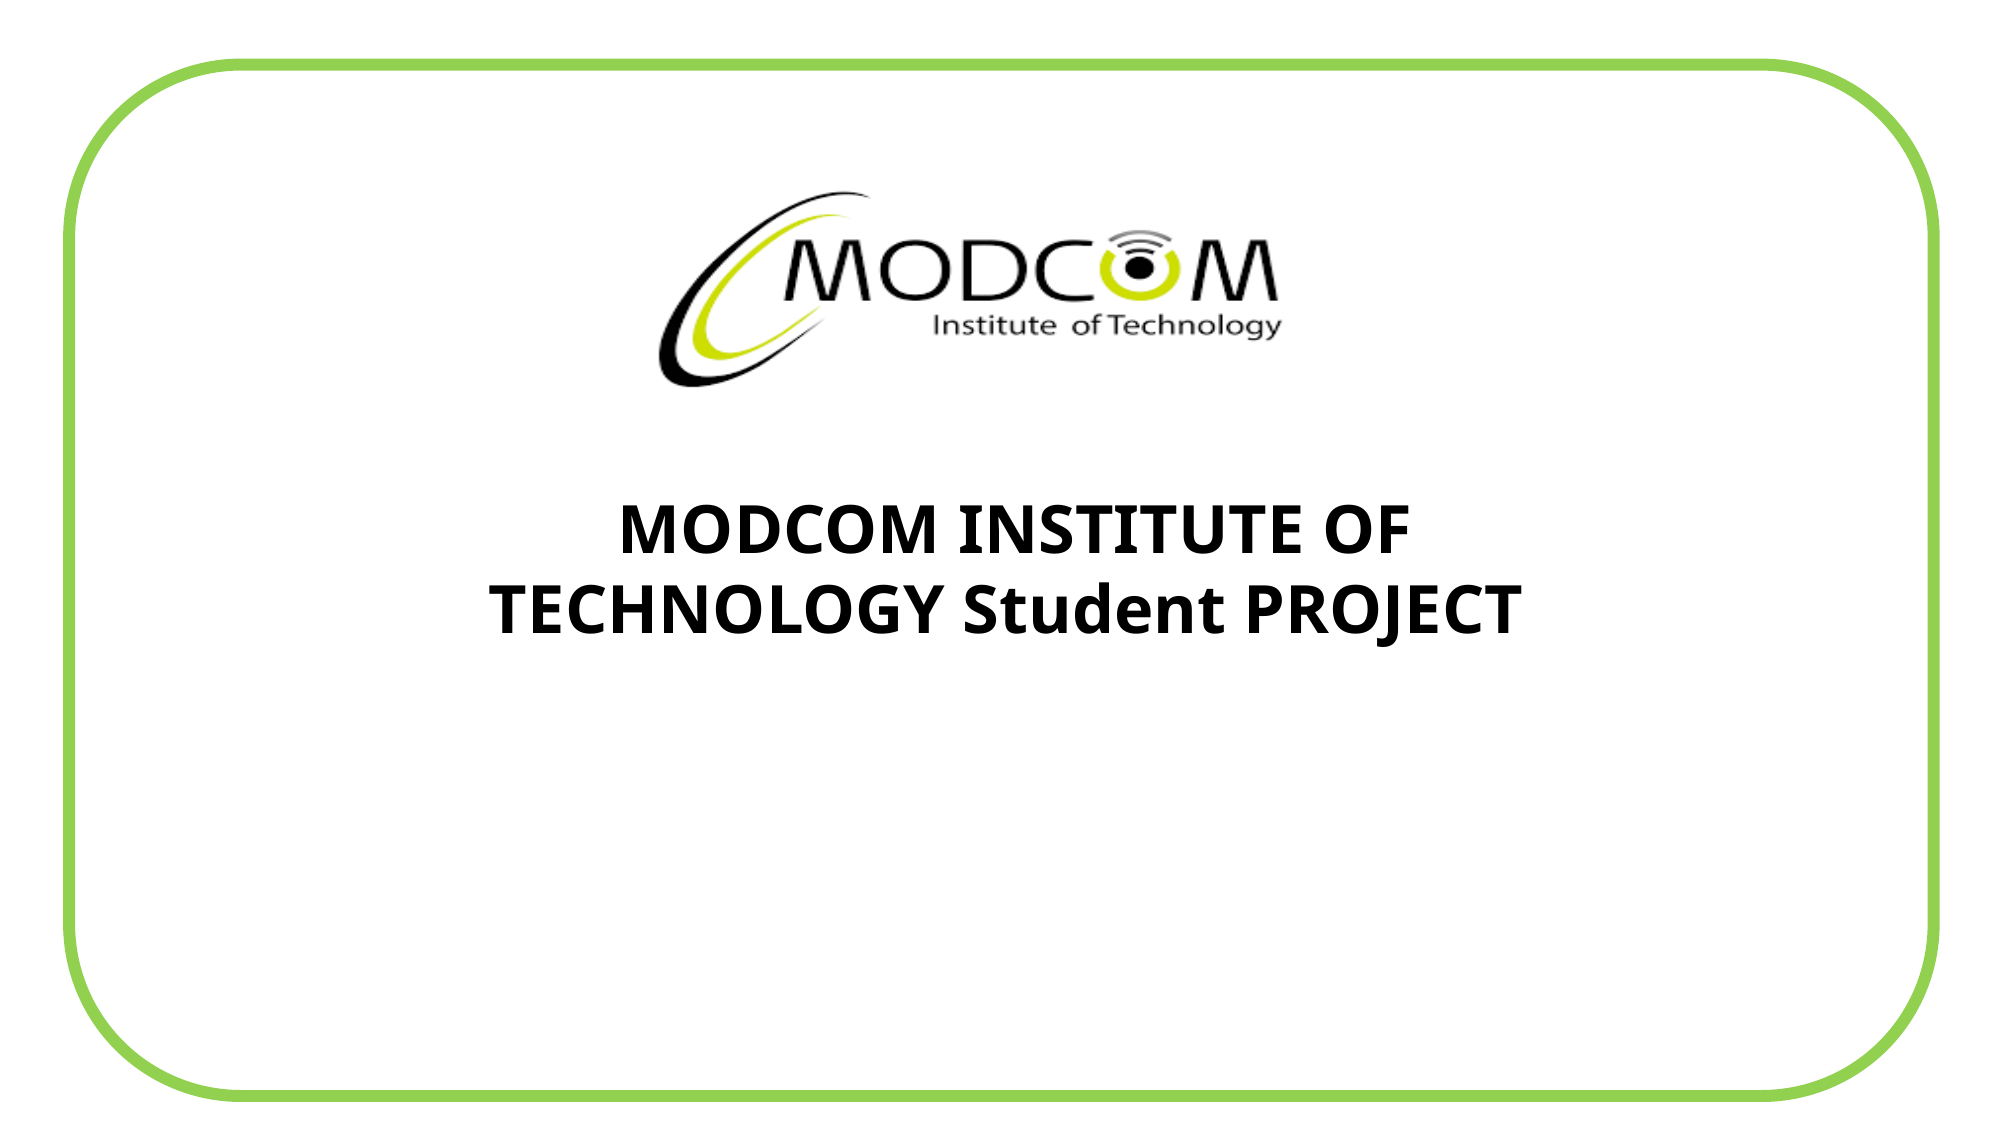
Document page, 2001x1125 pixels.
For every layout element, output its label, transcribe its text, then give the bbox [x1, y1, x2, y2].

text_box MODCOM INSTITUTE OF TECHNOLOGY Student PROJECT [406, 479, 1625, 655]
picture [630, 174, 1304, 406]
